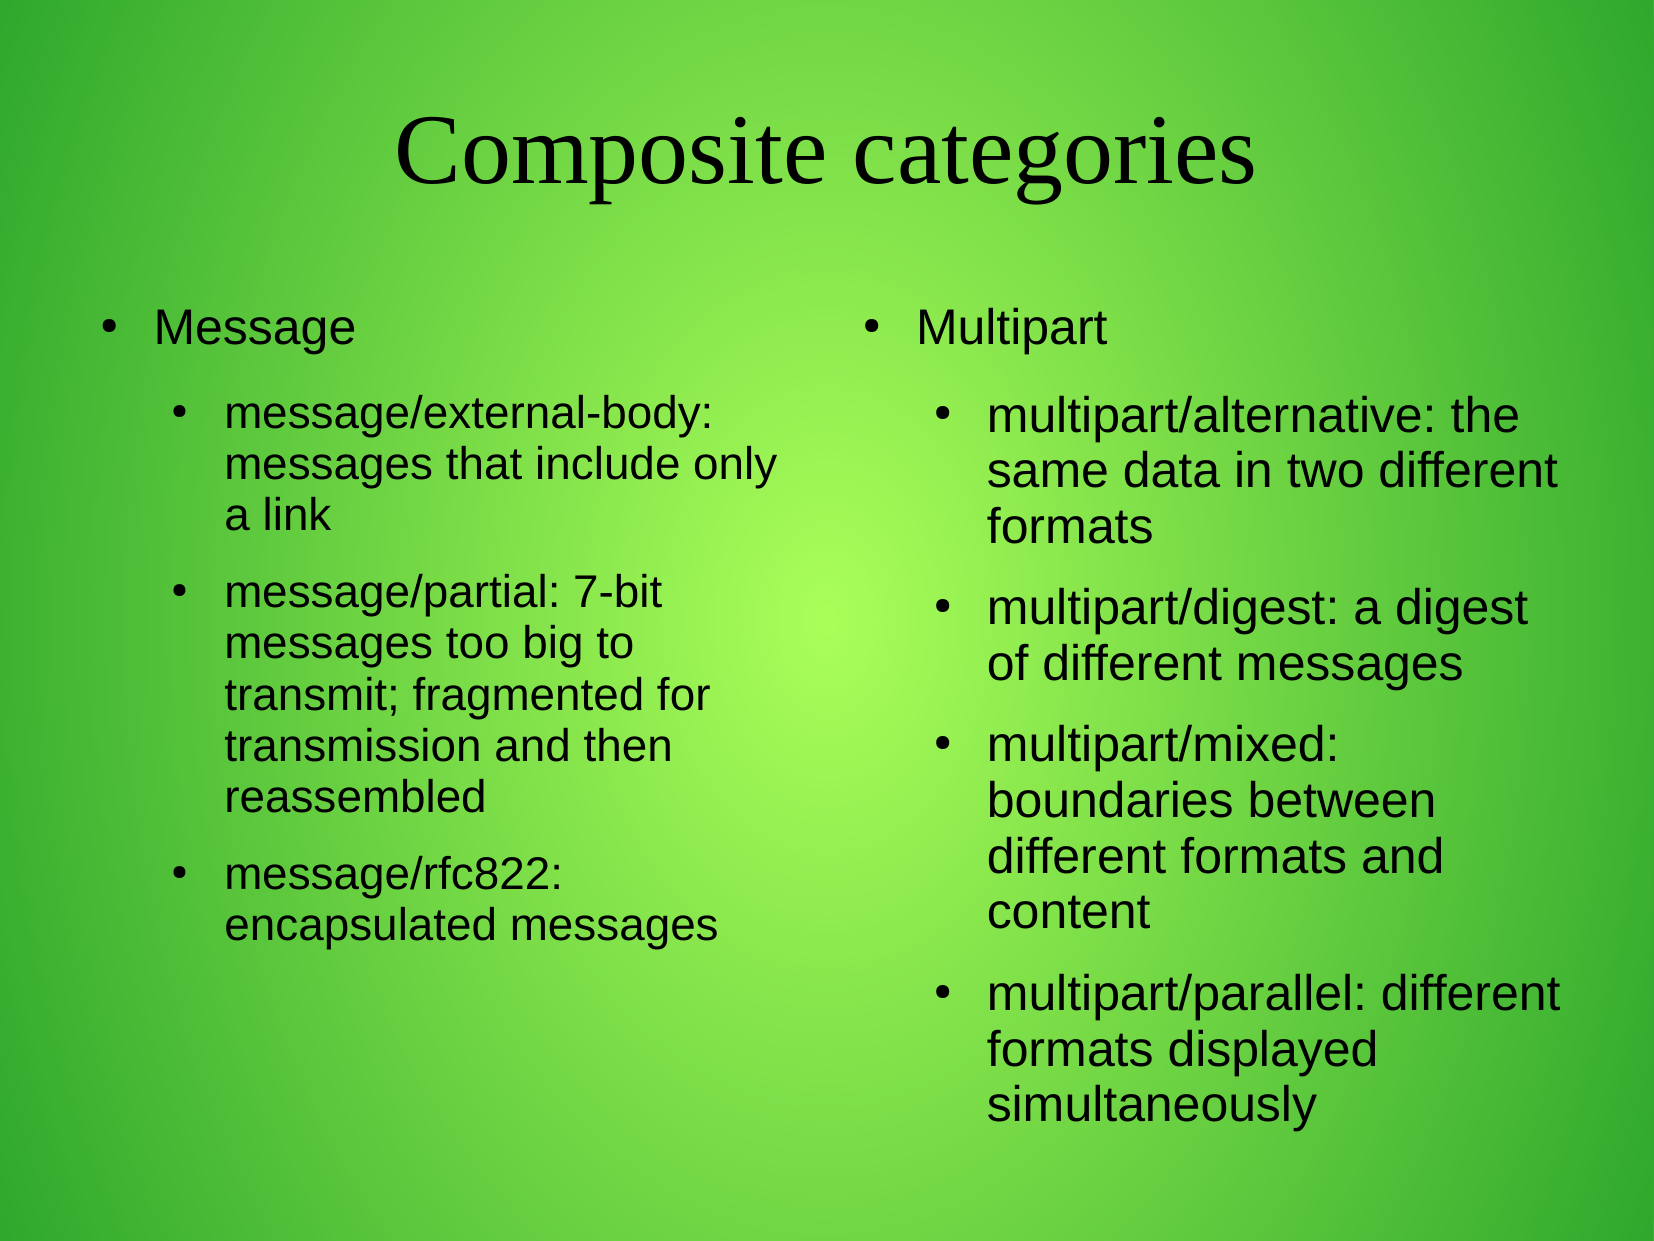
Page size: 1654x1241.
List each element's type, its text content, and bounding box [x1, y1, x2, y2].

title Composite categories [82, 47, 1571, 252]
list Multipart multipart/alternative: the same data in two different formats multipart/digest: a digest of different messages multipart/mixed: boundaries between different formats and content multipart/parallel: different formats displayed simultaneously [845, 299, 1571, 1146]
list Message message/external-body: messages that include only a link message/partial: 7-bit messages too big to transmit; fragmented for transmission and then reassembled message/rfc822: encapsulated messages [82, 299, 815, 1158]
